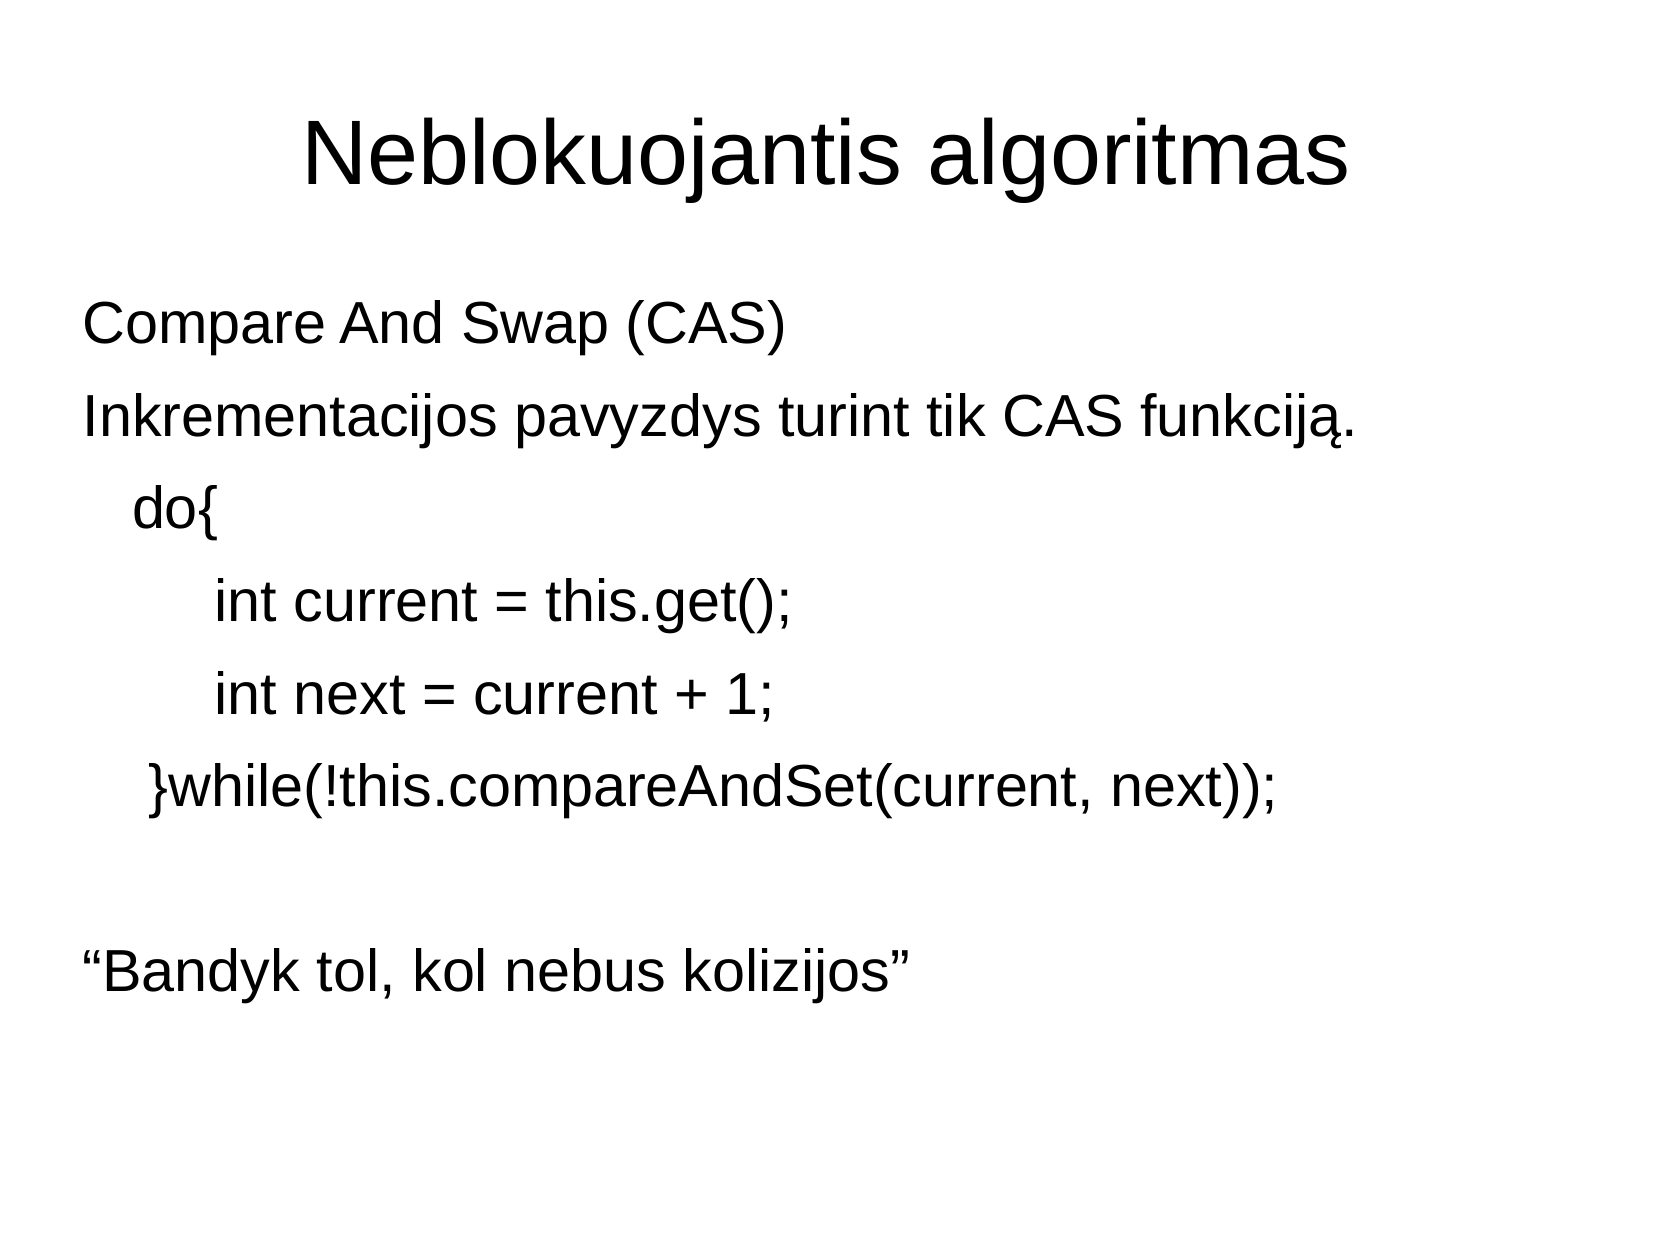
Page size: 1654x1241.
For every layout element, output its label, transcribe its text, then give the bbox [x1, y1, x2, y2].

title Neblokuojantis algoritmas [82, 49, 1571, 257]
list Compare And Swap (CAS) Inkrementacijos pavyzdys turint tik CAS funkciją. do{ int current = this.get(); int next = current + 1; }while(!this.compareAndSet(current, next)); “Bandyk tol, kol nebus kolizijos” [82, 290, 1571, 1010]
